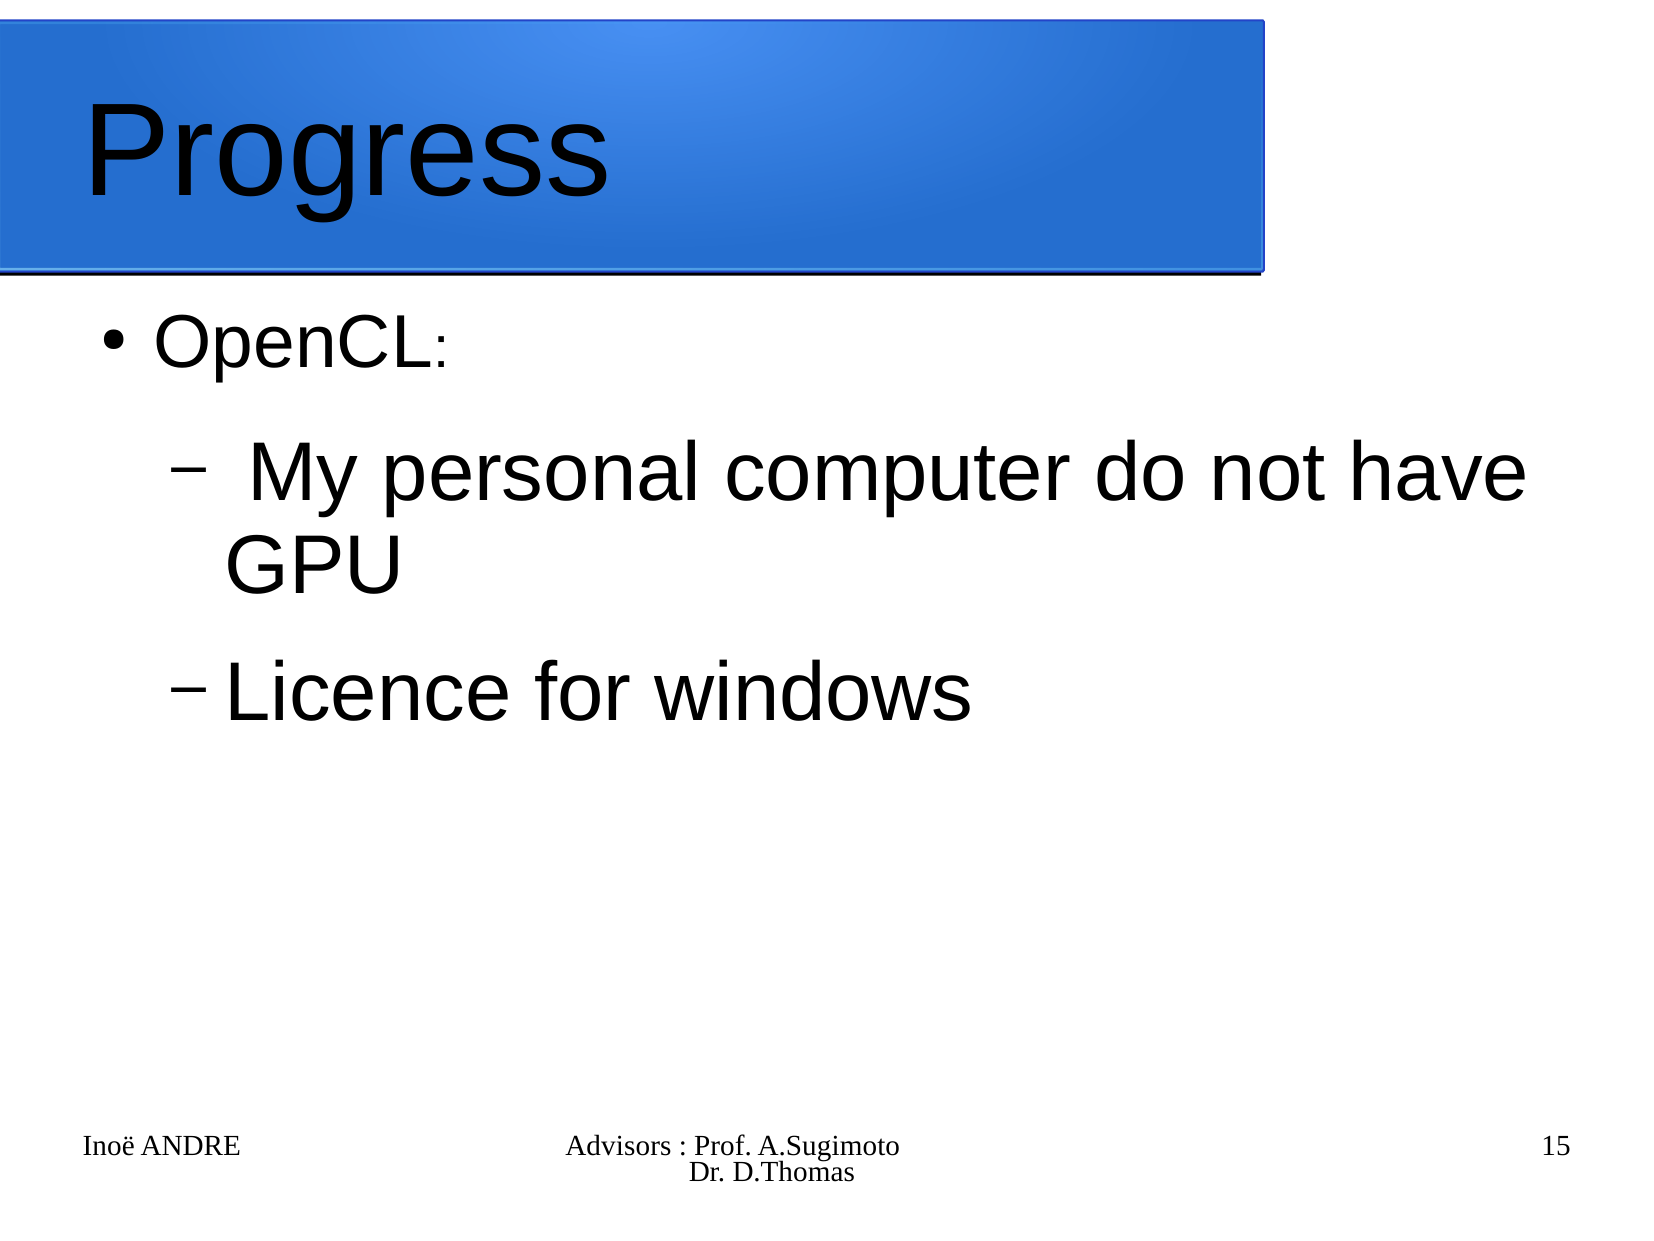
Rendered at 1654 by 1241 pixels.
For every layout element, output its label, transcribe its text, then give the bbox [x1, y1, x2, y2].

title Progress [82, 47, 1235, 252]
list OpenCL: My personal computer do not have GPU Licence for windows [82, 299, 1571, 1019]
